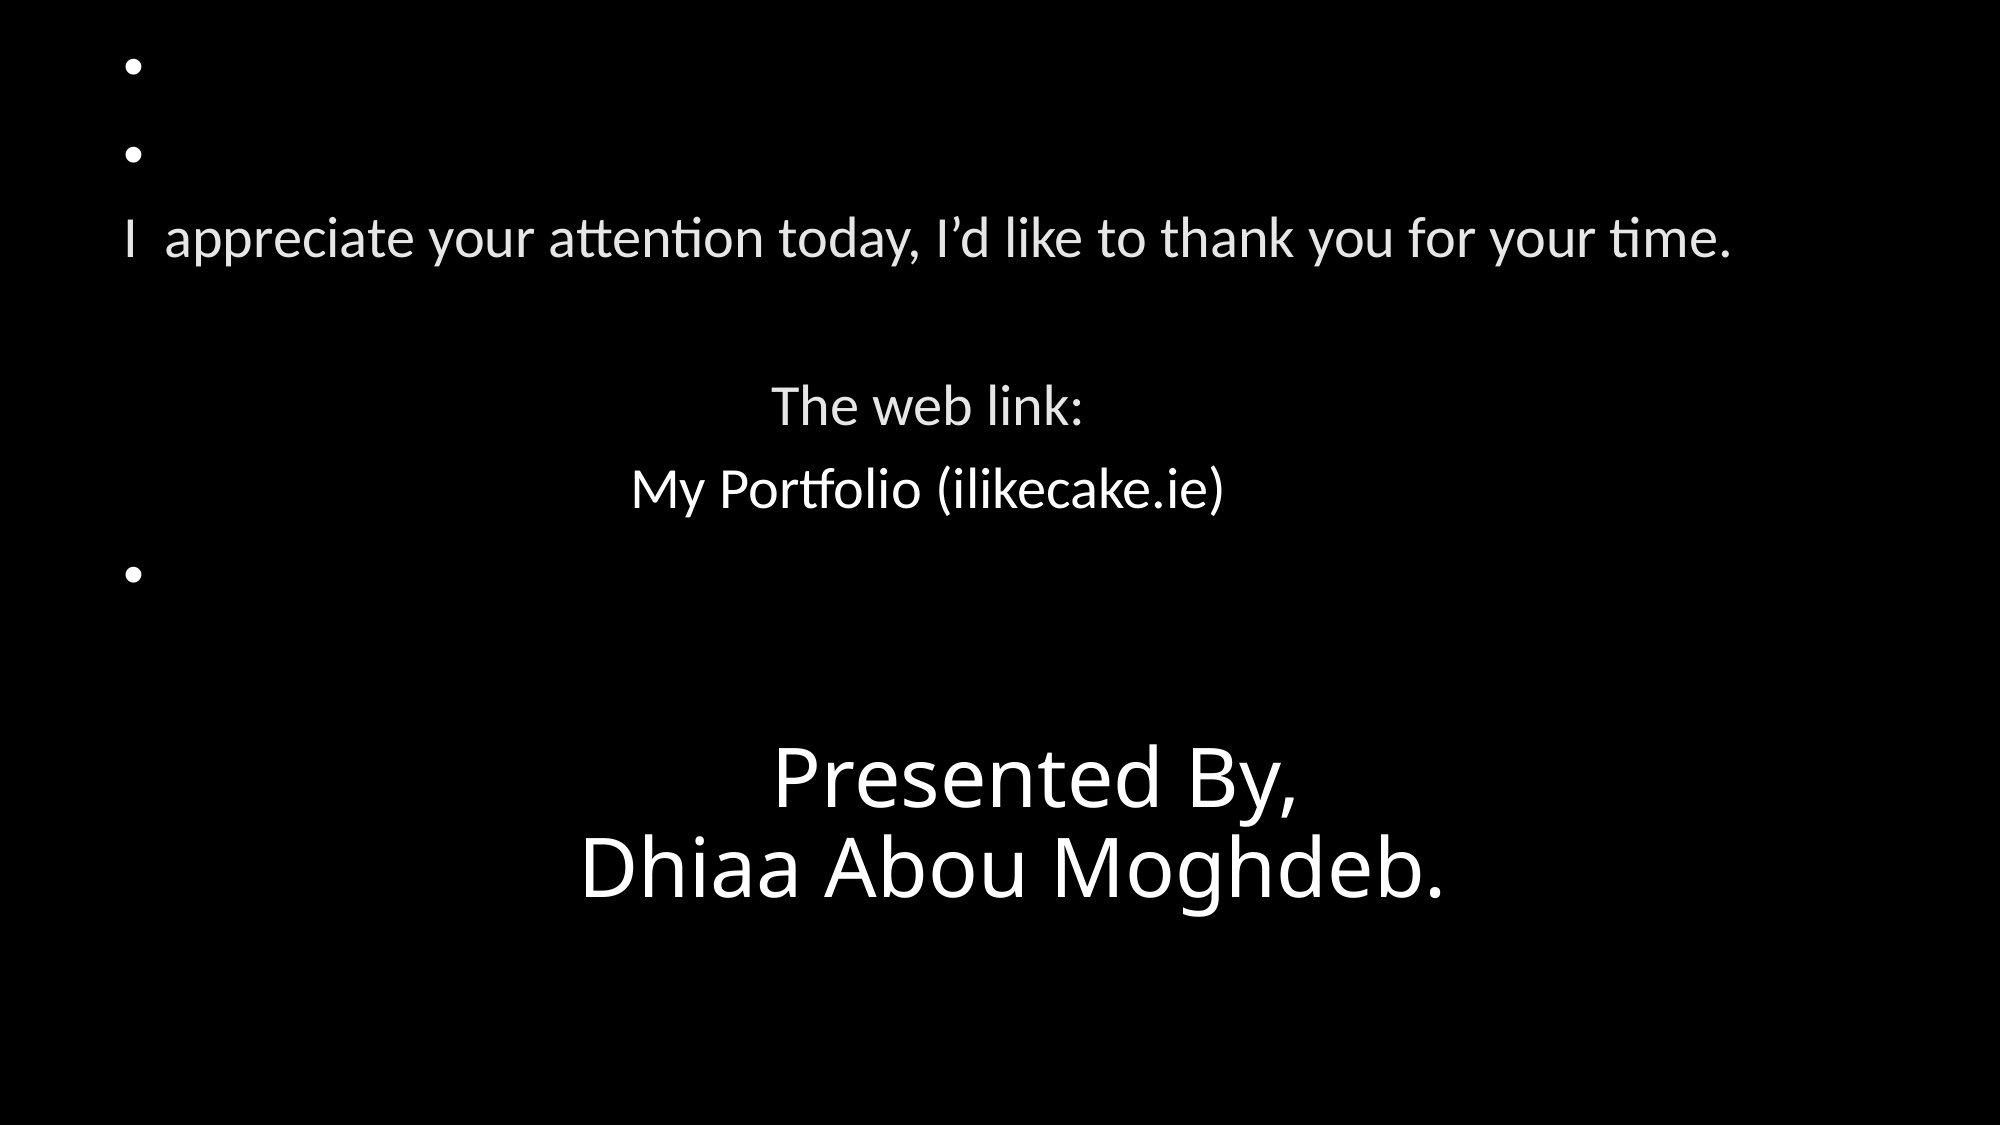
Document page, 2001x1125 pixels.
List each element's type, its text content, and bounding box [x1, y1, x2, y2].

list I appreciate your attention today, I’d like to thank you for your time. The web link: My Portfolio (ilikecake.ie) [108, 23, 1834, 738]
title Presented By, Dhiaa Abou Moghdeb. [348, 738, 1469, 935]
